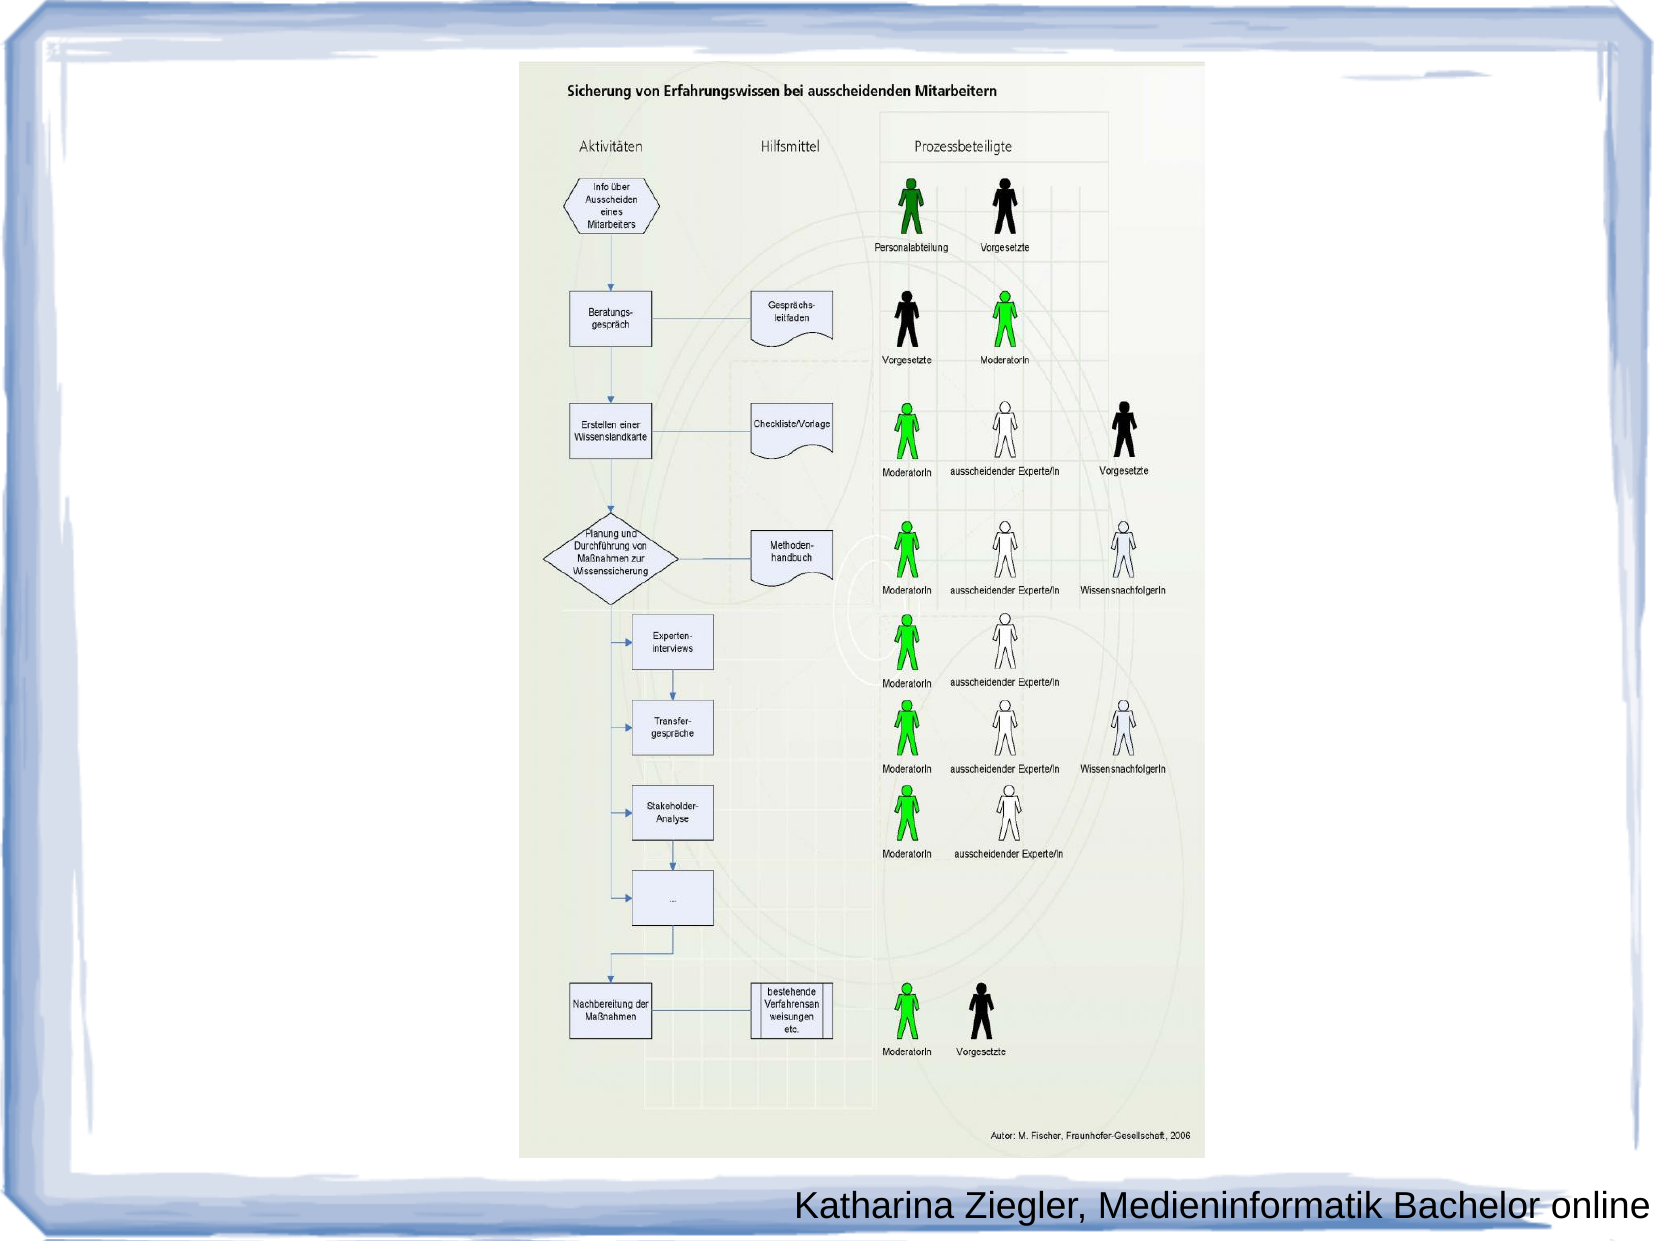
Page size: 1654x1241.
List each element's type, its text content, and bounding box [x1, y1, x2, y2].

text_box Katharina Ziegler, Medieninformatik Bachelor online [749, 1176, 1654, 1241]
picture [0, 0, 1654, 1241]
